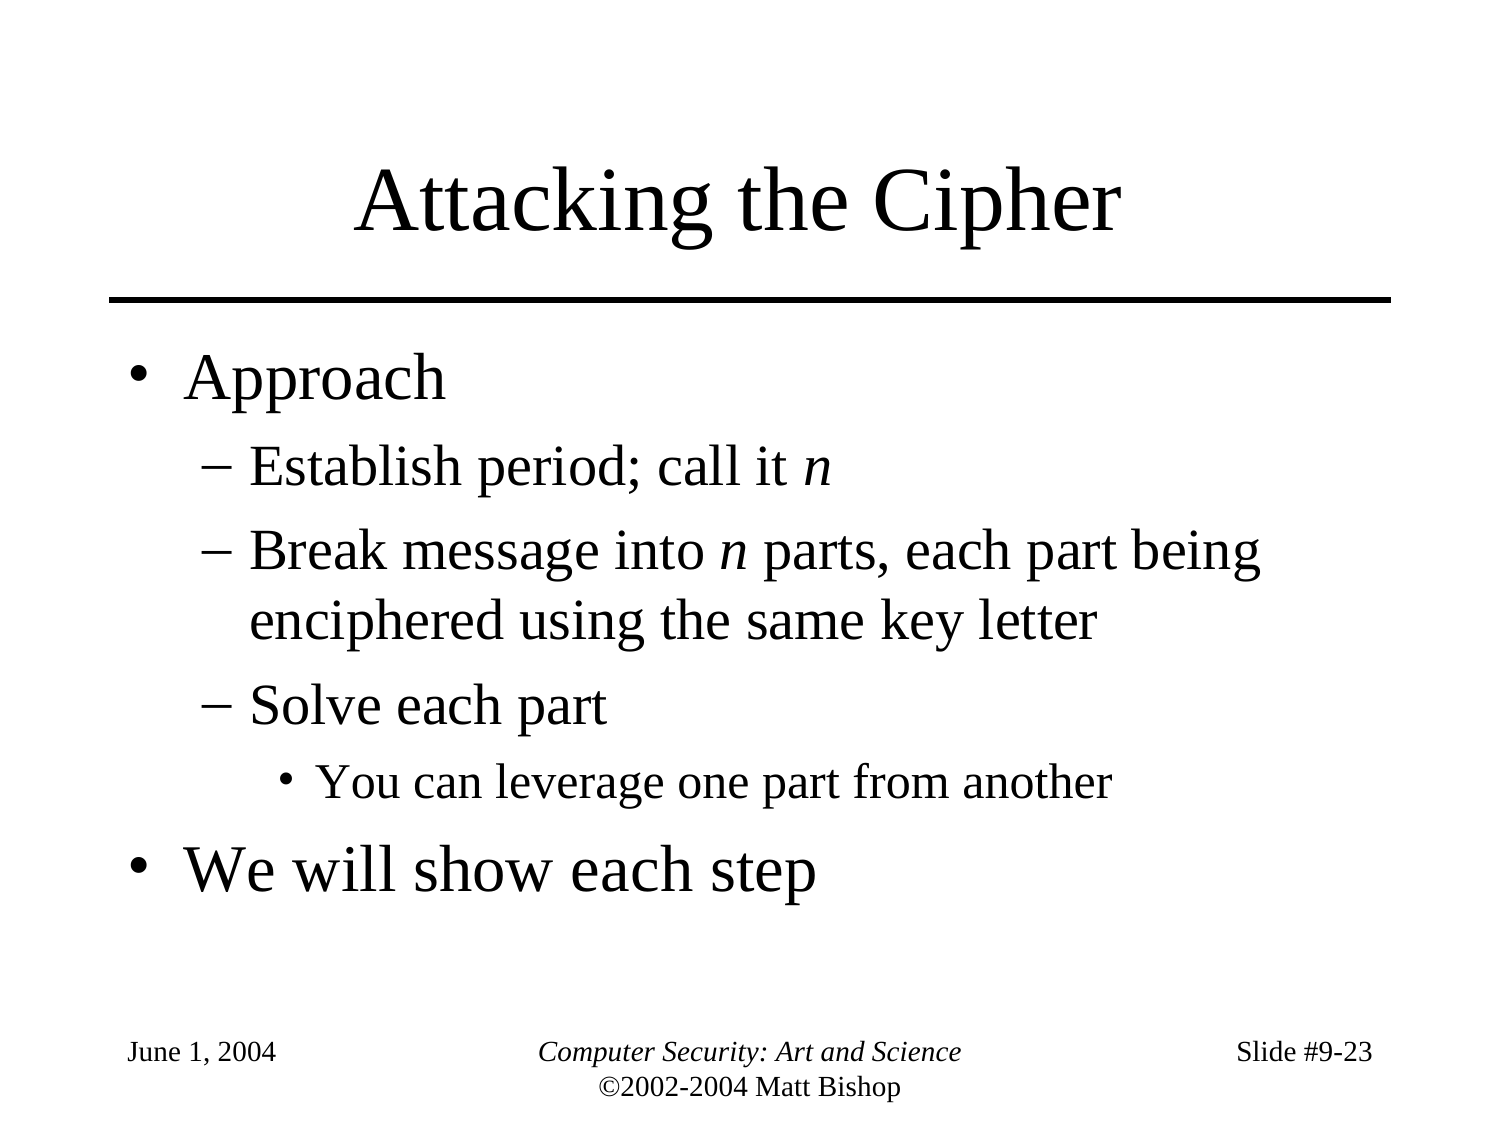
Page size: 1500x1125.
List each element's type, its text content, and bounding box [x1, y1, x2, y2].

title Attacking the Cipher [112, 99, 1388, 288]
list Approach Establish period; call it n Break message into n parts, each part being enciphered using the same key letter Solve each part You can leverage one part from another We will show each step [112, 324, 1388, 1000]
